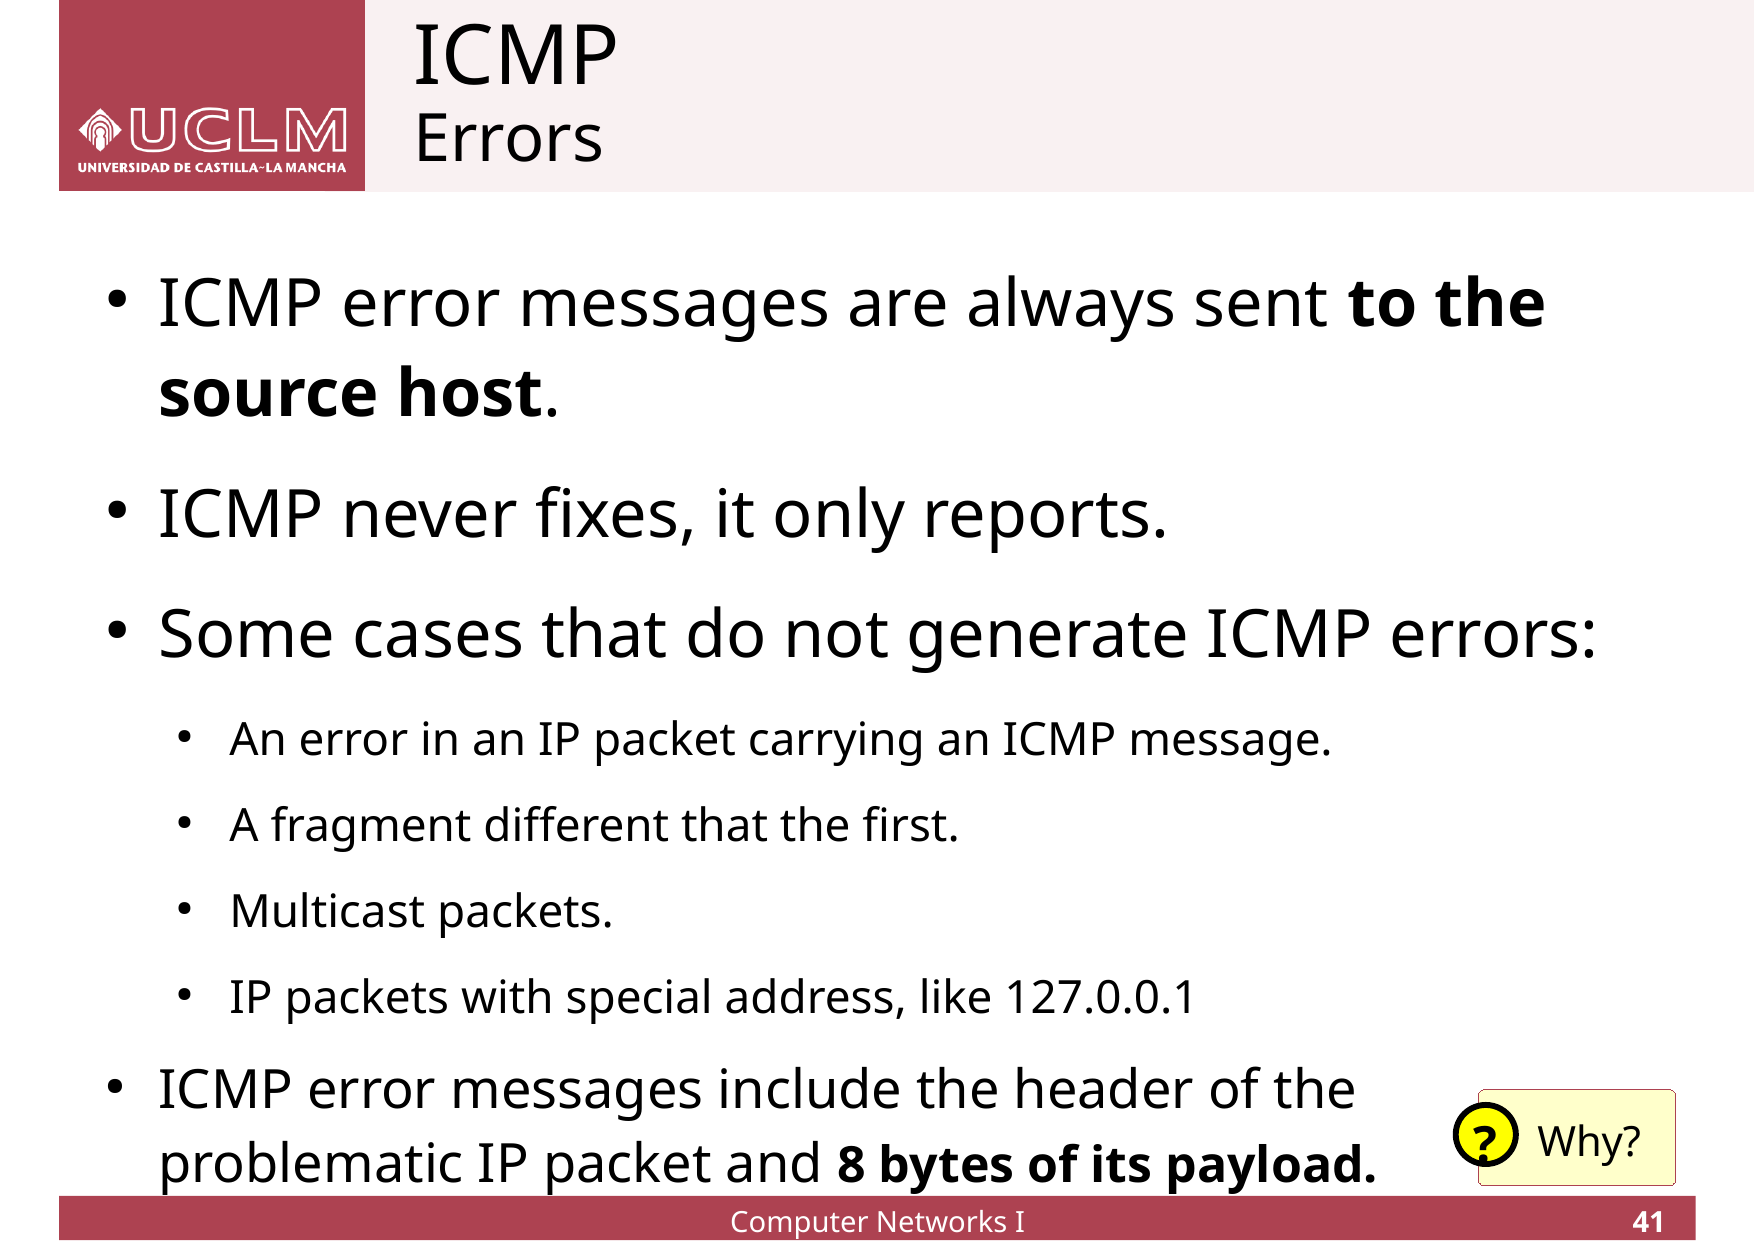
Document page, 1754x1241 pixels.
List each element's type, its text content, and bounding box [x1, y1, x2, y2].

title ICMP Errors [413, 0, 1667, 198]
text_box Why? [1478, 1089, 1676, 1186]
text_box [1455, 1108, 1471, 1161]
text_box ? [1471, 1103, 1501, 1177]
text_box [1501, 1108, 1516, 1160]
picture [59, 0, 365, 191]
list ICMP error messages are always sent to the source host. ICMP never fixes, it only reports. Some cases that do not generate ICMP errors: An error in an IP packet carrying an ICMP message. A fragment different that the first. Multicast packets. IP packets with special address, like 127.0.0.1 ICMP error messages include the header of the problematic IP packet and 8 bytes of its payload. [87, 254, 1667, 1108]
